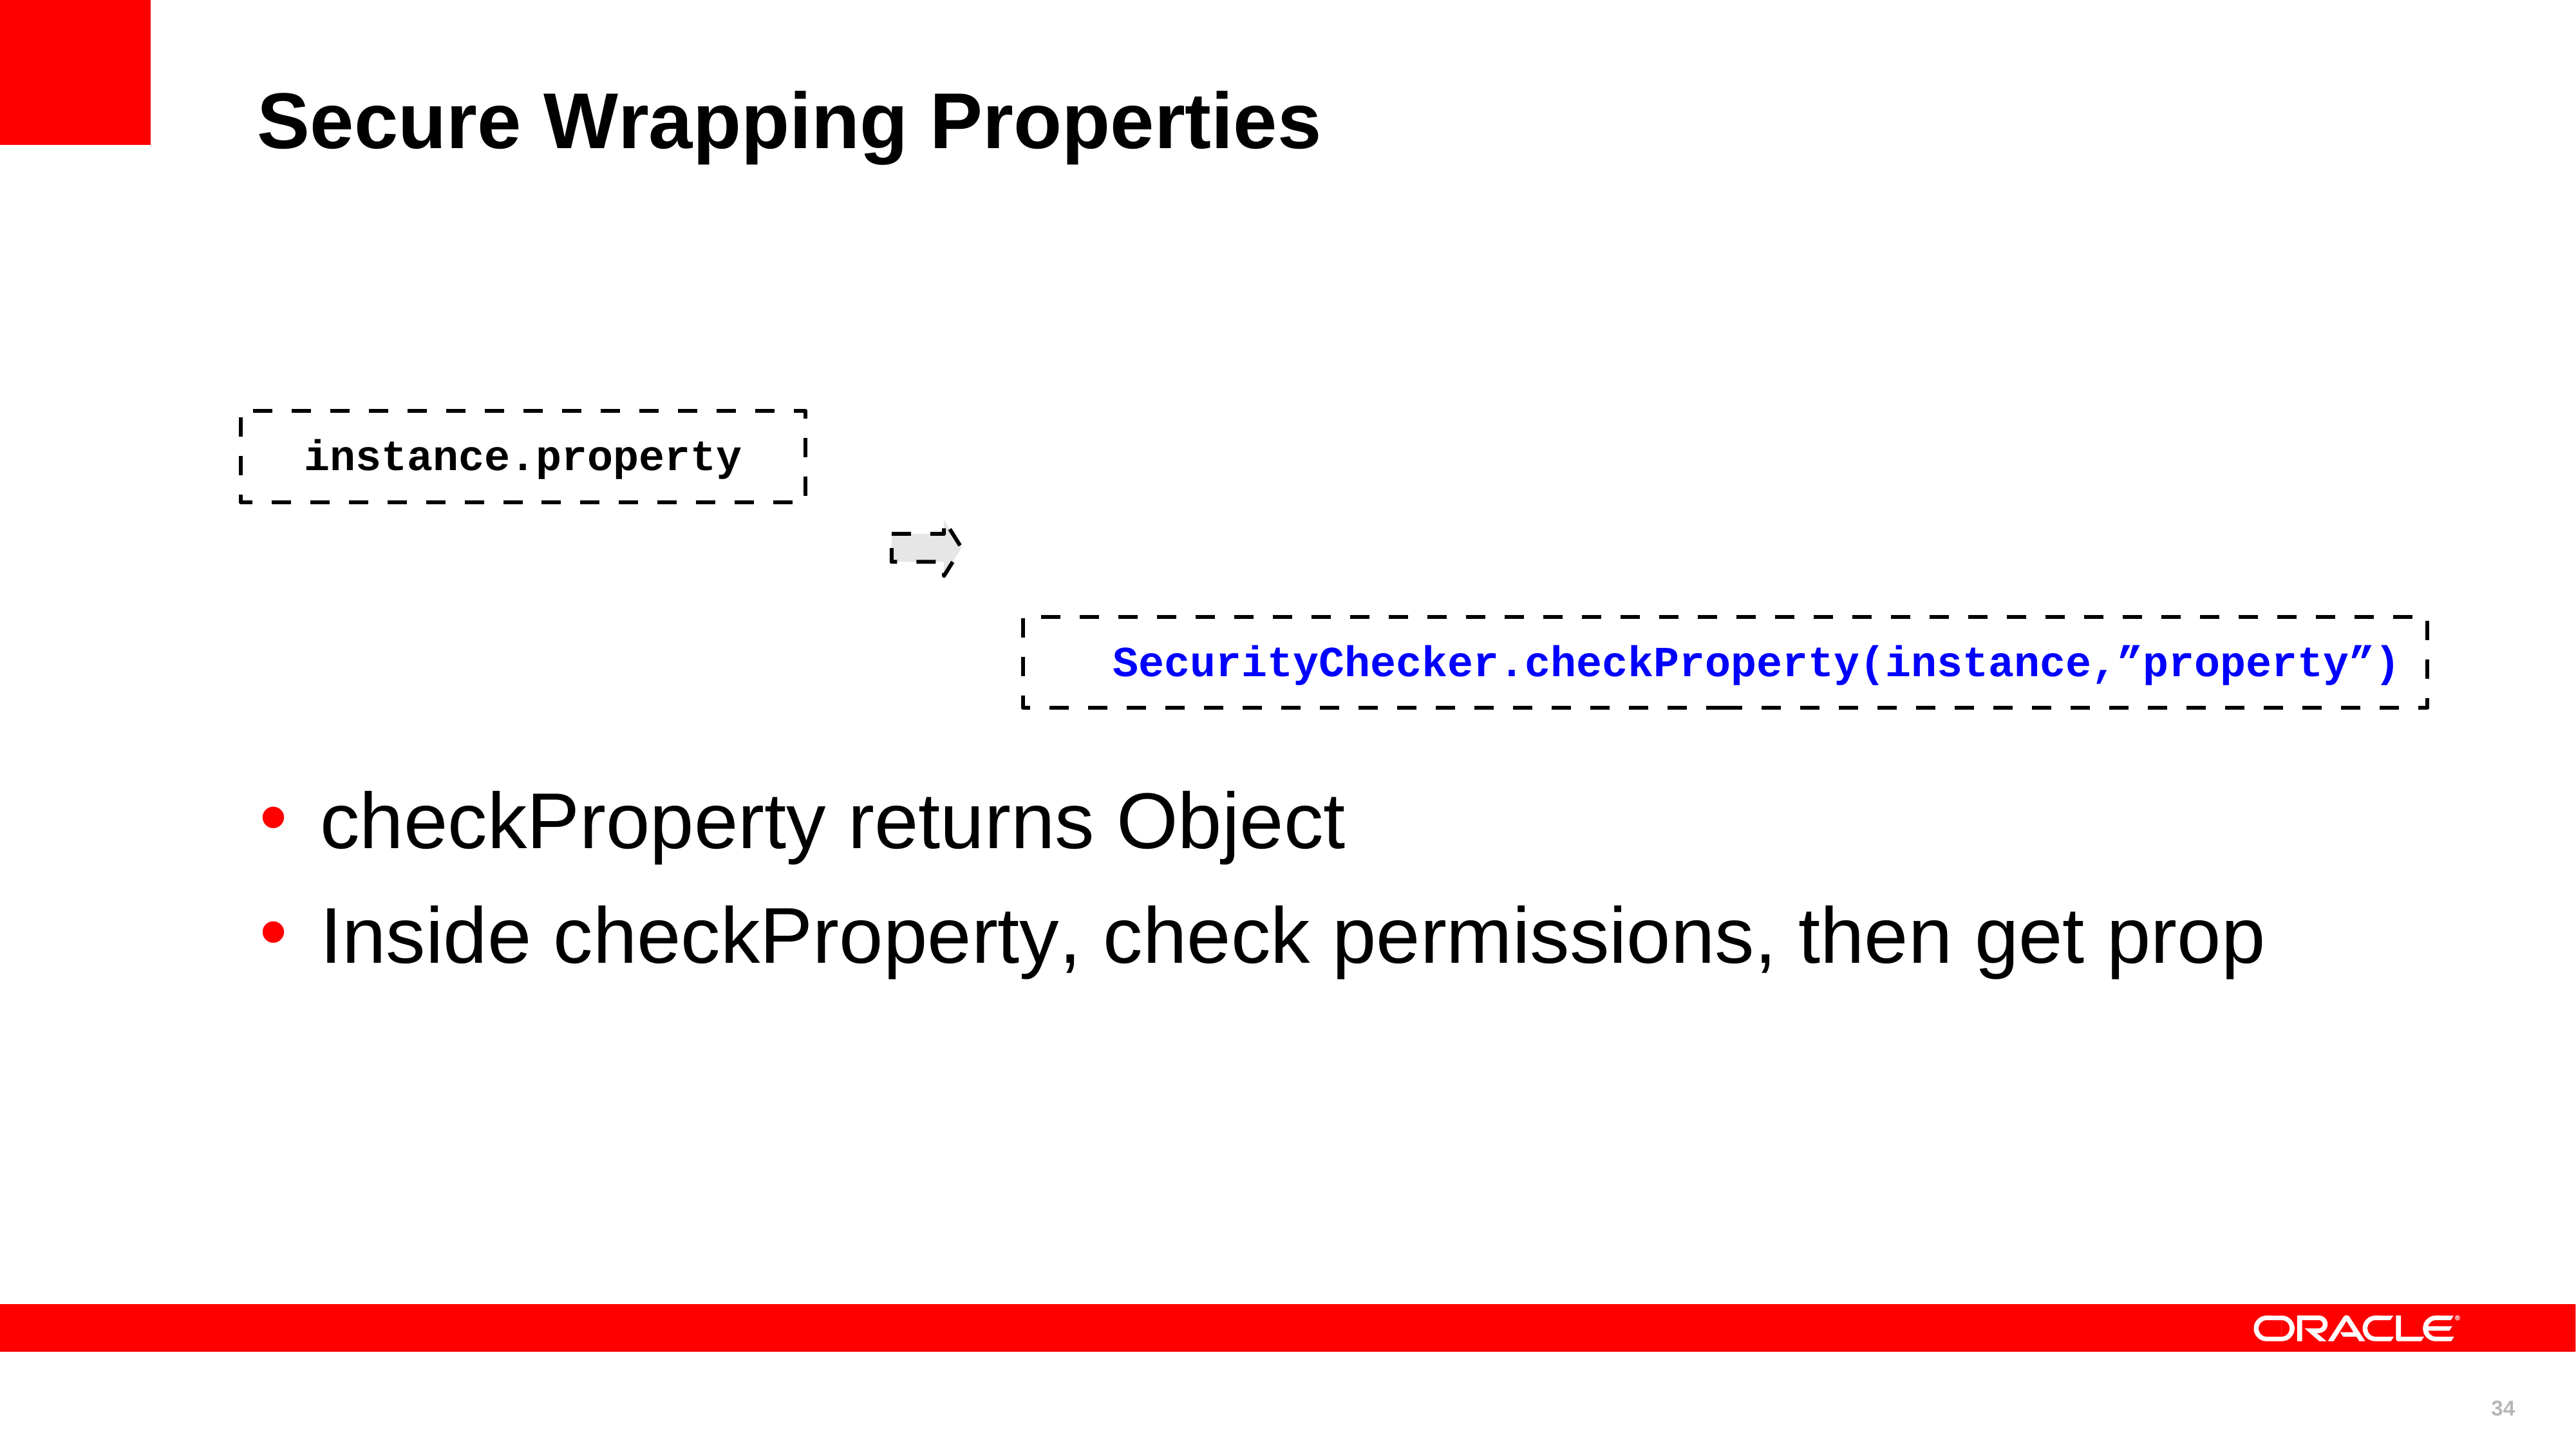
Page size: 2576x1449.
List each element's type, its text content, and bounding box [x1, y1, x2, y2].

text_box SecurityChecker.checkProperty(instance,”property”) [1023, 616, 2428, 708]
text_box instance.property [240, 410, 805, 502]
list checkProperty returns Object Inside checkProperty, check permissions, then get prop [259, 769, 2320, 1258]
picture [0, 1304, 2576, 1352]
text_box [891, 520, 962, 576]
title Secure Wrapping Properties [257, 69, 2318, 251]
picture [0, 0, 151, 145]
